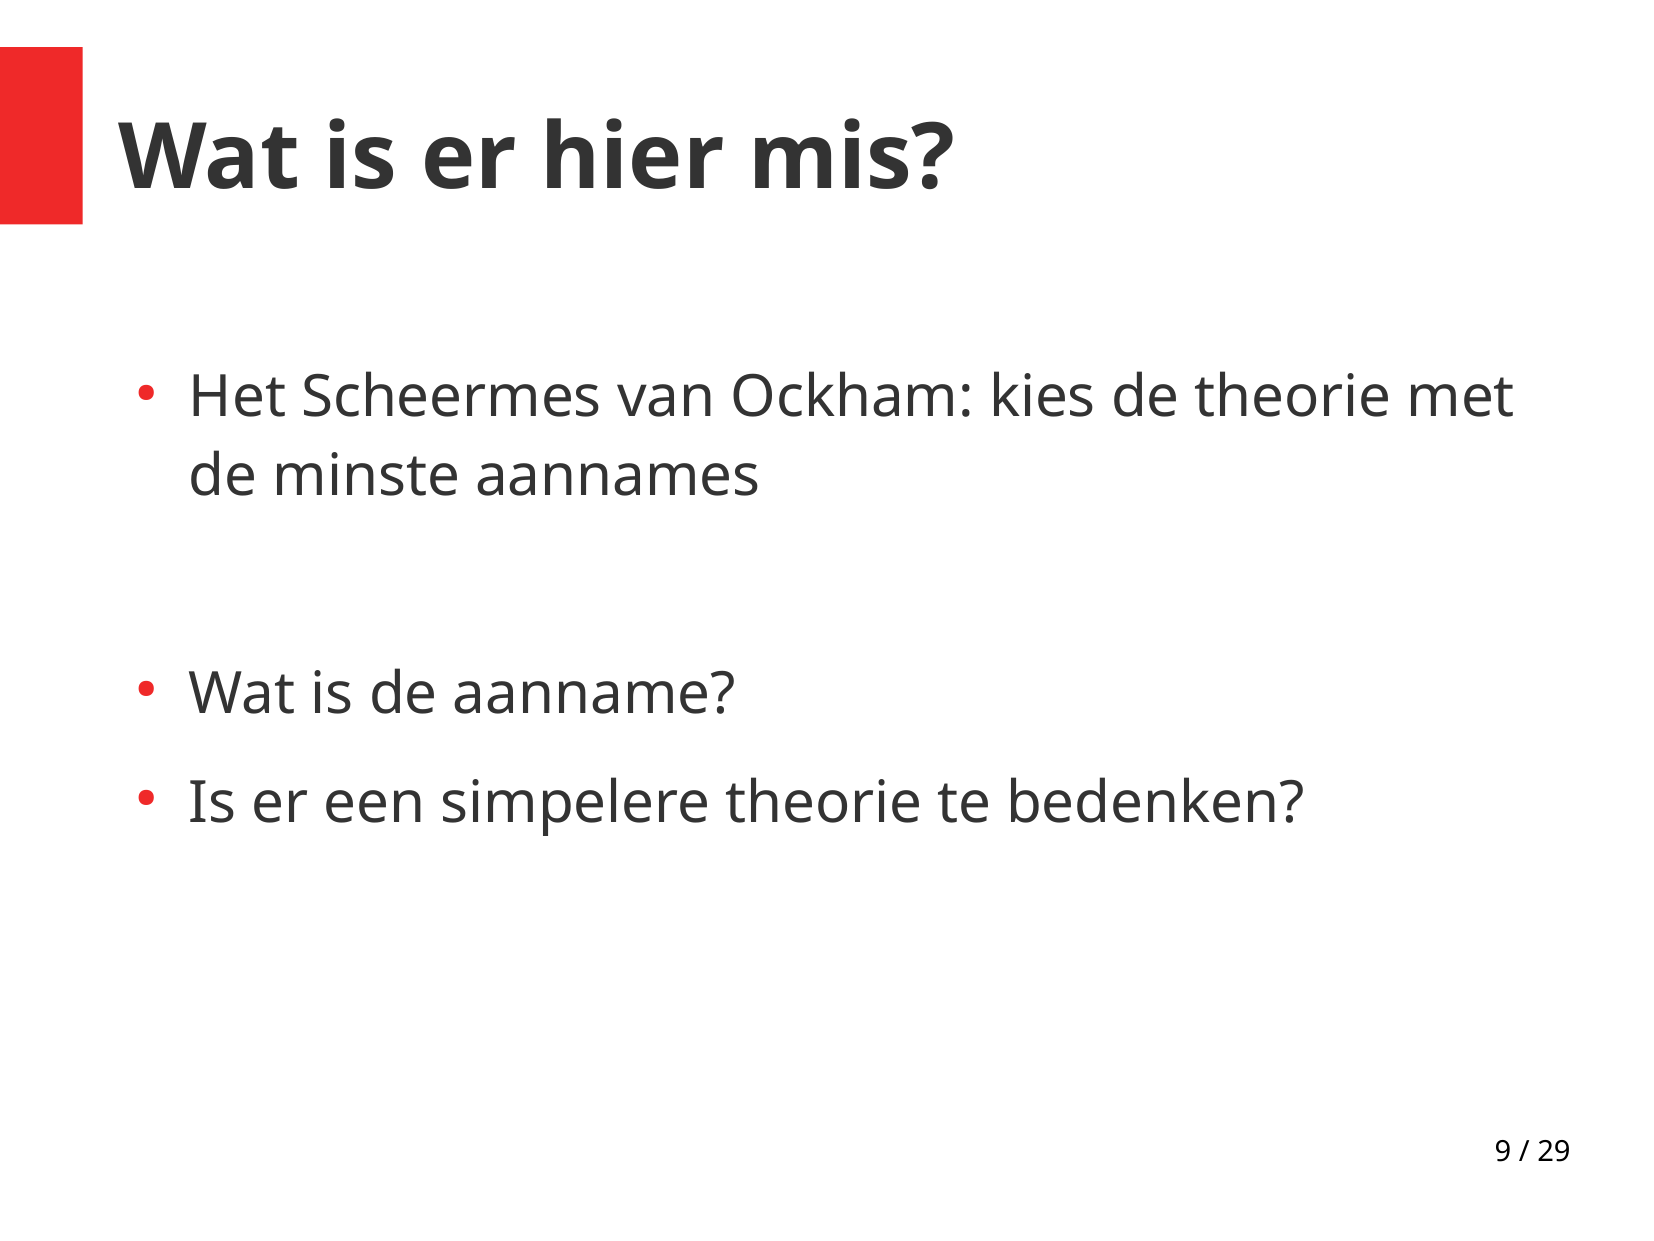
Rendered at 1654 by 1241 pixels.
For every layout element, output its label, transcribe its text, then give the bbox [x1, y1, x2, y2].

list Het Scheermes van Ockham: kies de theorie met de minste aannames Wat is de aanname? Is er een simpelere theorie te bedenken? [118, 354, 1536, 1074]
title Wat is er hier mis? [118, 49, 1571, 257]
